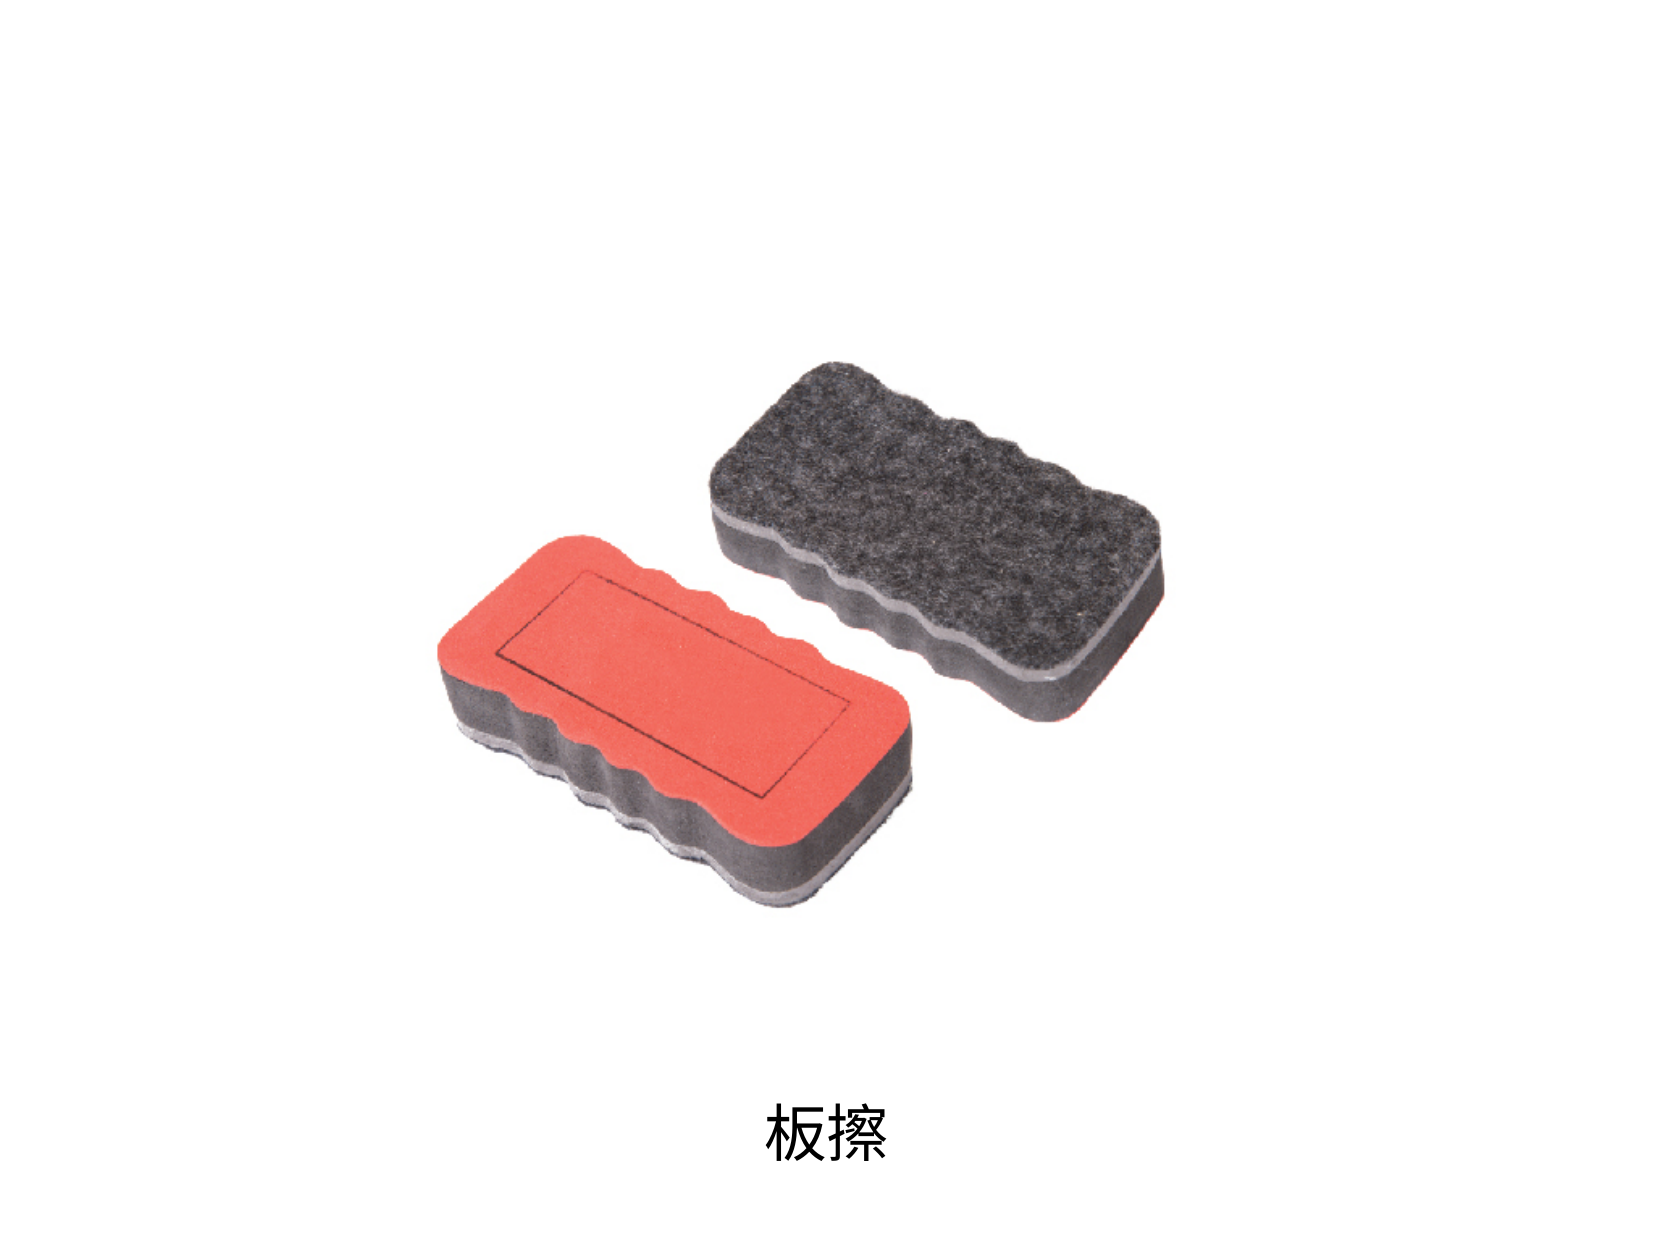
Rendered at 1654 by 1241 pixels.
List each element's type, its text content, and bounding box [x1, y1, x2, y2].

picture [0, 0, 1654, 1241]
title 板擦 [82, 1025, 1571, 1233]
